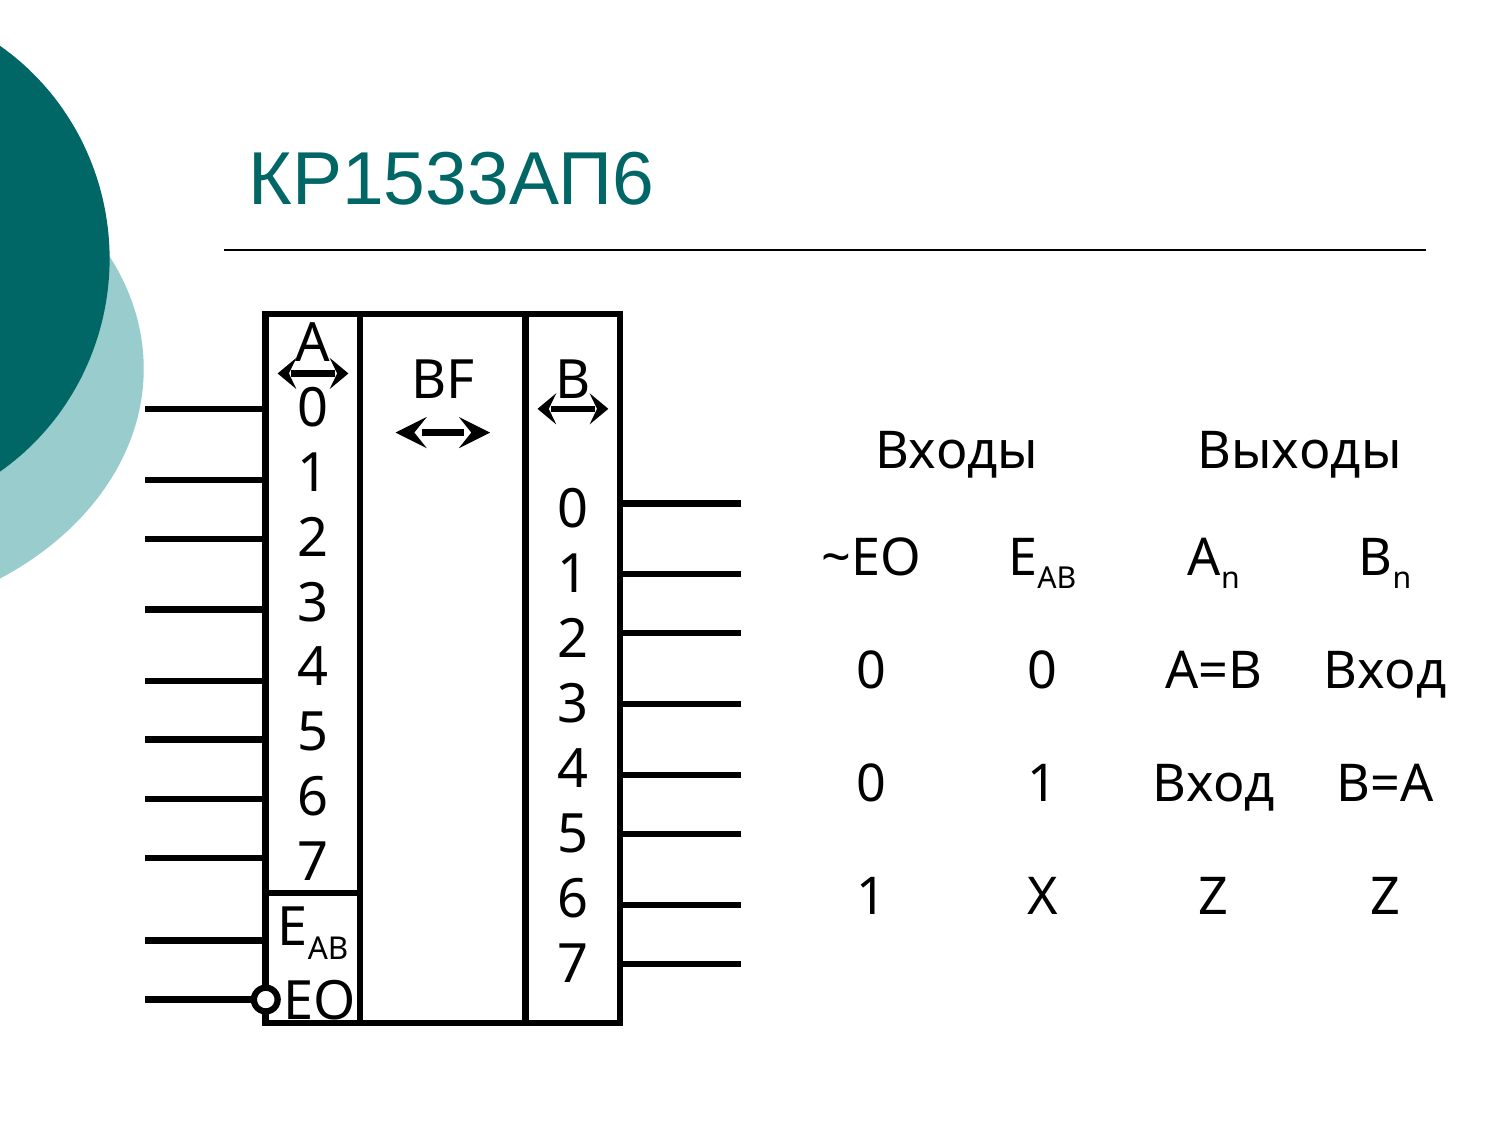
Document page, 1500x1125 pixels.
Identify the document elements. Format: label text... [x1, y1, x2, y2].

table_cell 1 [785, 855, 957, 968]
table_cell Bn [1300, 515, 1471, 628]
table_cell An [1128, 515, 1300, 628]
table_cell Z [1128, 855, 1300, 968]
table_cell ~EO [785, 515, 957, 628]
table_cell Вход [1300, 628, 1471, 742]
table_cell 0 [785, 742, 957, 855]
table_cell 0 [785, 628, 957, 742]
table_cell 0 [957, 628, 1128, 742]
table_cell Z [1300, 855, 1471, 968]
table_header Входы [785, 409, 1128, 515]
text_box BF [360, 314, 525, 1024]
text_box B 0 1 2 3 4 5 6 7 [525, 314, 621, 1024]
text_box [254, 987, 278, 1012]
table_cell B=A [1300, 742, 1471, 855]
text_box A 0 1 2 3 4 5 6 7 EAB EO [265, 896, 360, 1024]
table_cell Вход [1128, 742, 1300, 855]
text_box A 0 1 2 3 4 5 6 7 EAB EO [265, 314, 360, 890]
table_header Выходы [1128, 409, 1471, 515]
table_cell A=B [1128, 628, 1300, 742]
title КР1533АП6 [233, 58, 1416, 228]
table_cell 1 [957, 742, 1128, 855]
table_cell X [957, 855, 1128, 968]
table_cell EAB [957, 515, 1128, 628]
